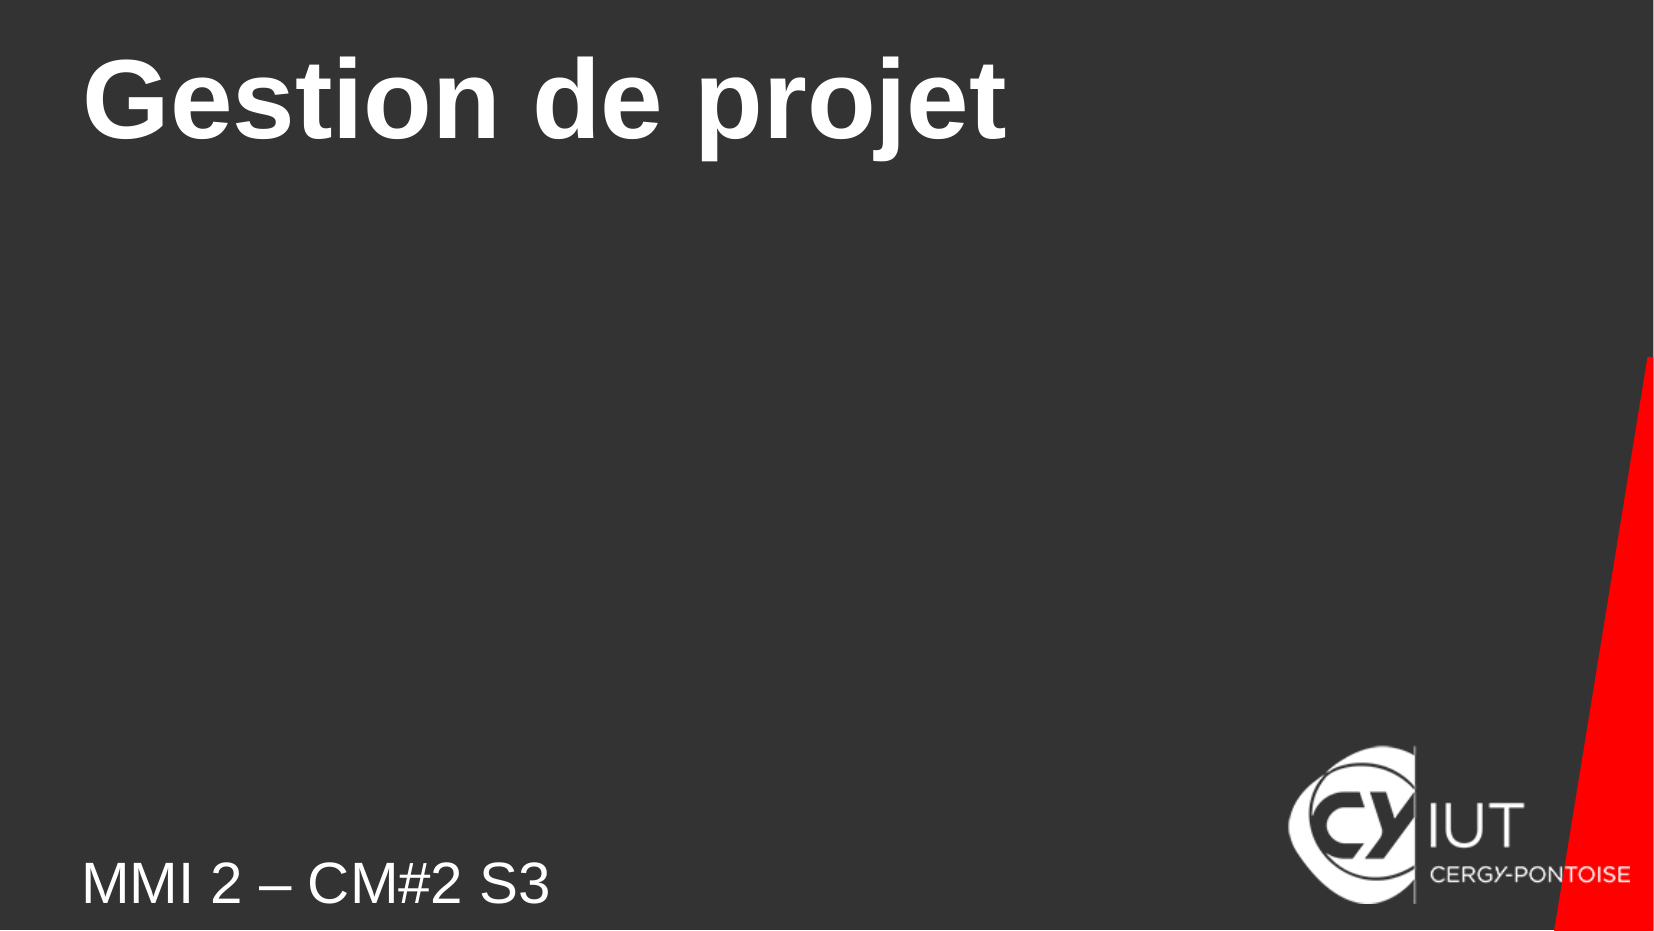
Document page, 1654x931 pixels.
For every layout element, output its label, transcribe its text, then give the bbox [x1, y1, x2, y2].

title Gestion de projet [82, 36, 1571, 226]
title MMI 2 – CM#2 S3 [81, 805, 1134, 931]
picture [1284, 744, 1630, 904]
text_box [1554, 356, 1654, 931]
